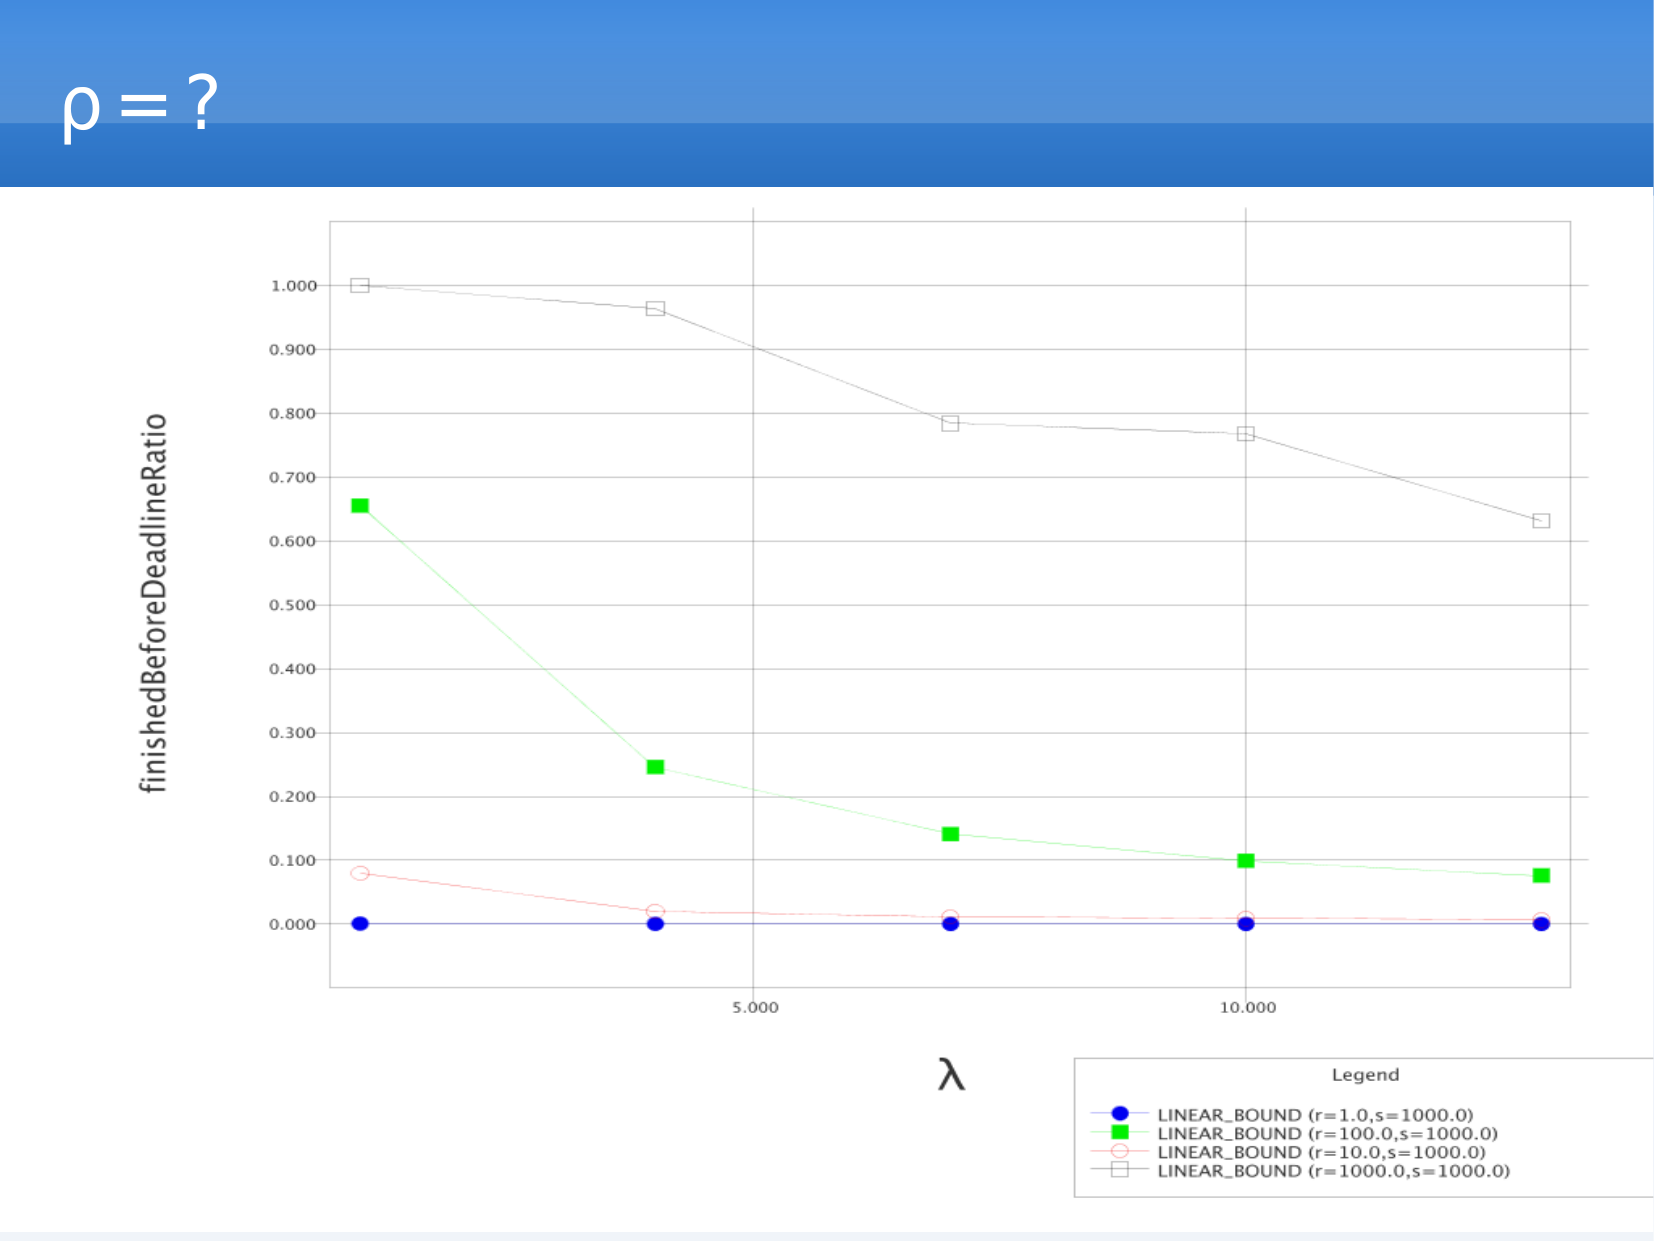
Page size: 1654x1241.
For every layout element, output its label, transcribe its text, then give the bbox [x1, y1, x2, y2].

picture [0, 0, 1654, 1241]
title ρ=? [59, 36, 1270, 171]
